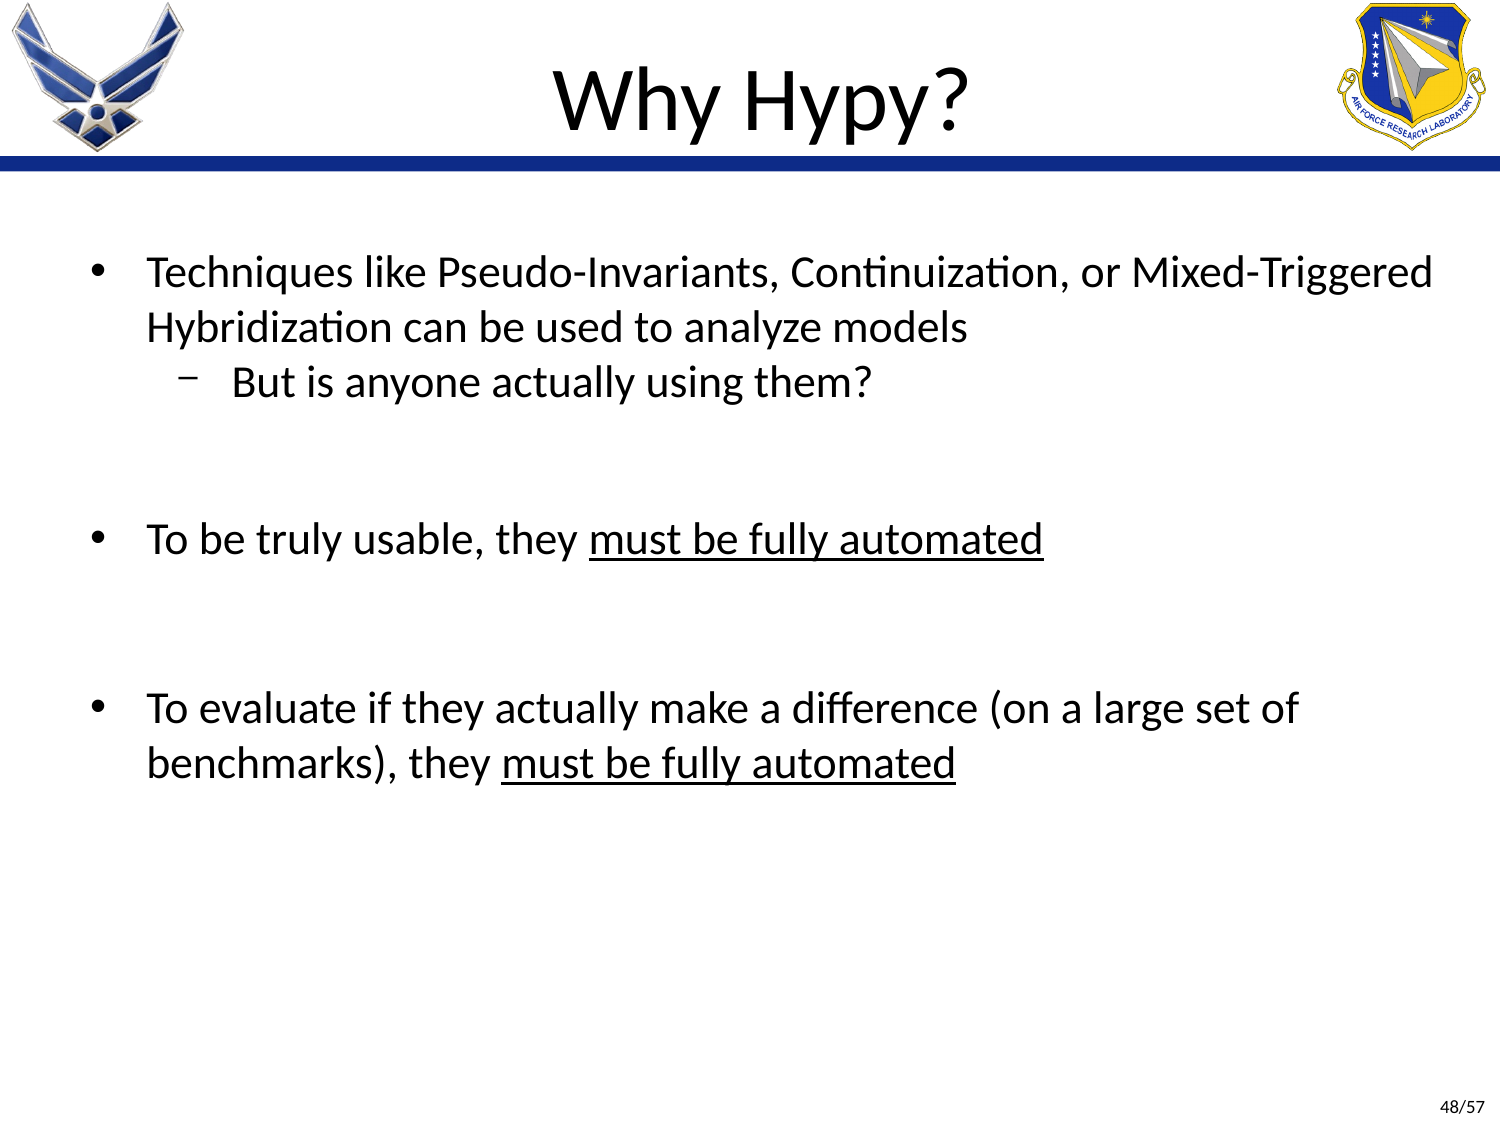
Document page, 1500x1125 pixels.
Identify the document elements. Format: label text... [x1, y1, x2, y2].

picture [1438, 3, 1486, 151]
list Techniques like Pseudo-Invariants, Continuization, or Mixed-Triggered Hybridization can be used to analyze models But is anyone actually using them? To be truly usable, they must be fully automated To evaluate if they actually make a difference (on a large set of benchmarks), they must be fully automated [75, 234, 1471, 797]
picture [2, 0, 87, 156]
title Why Hypy? [87, 0, 1438, 188]
